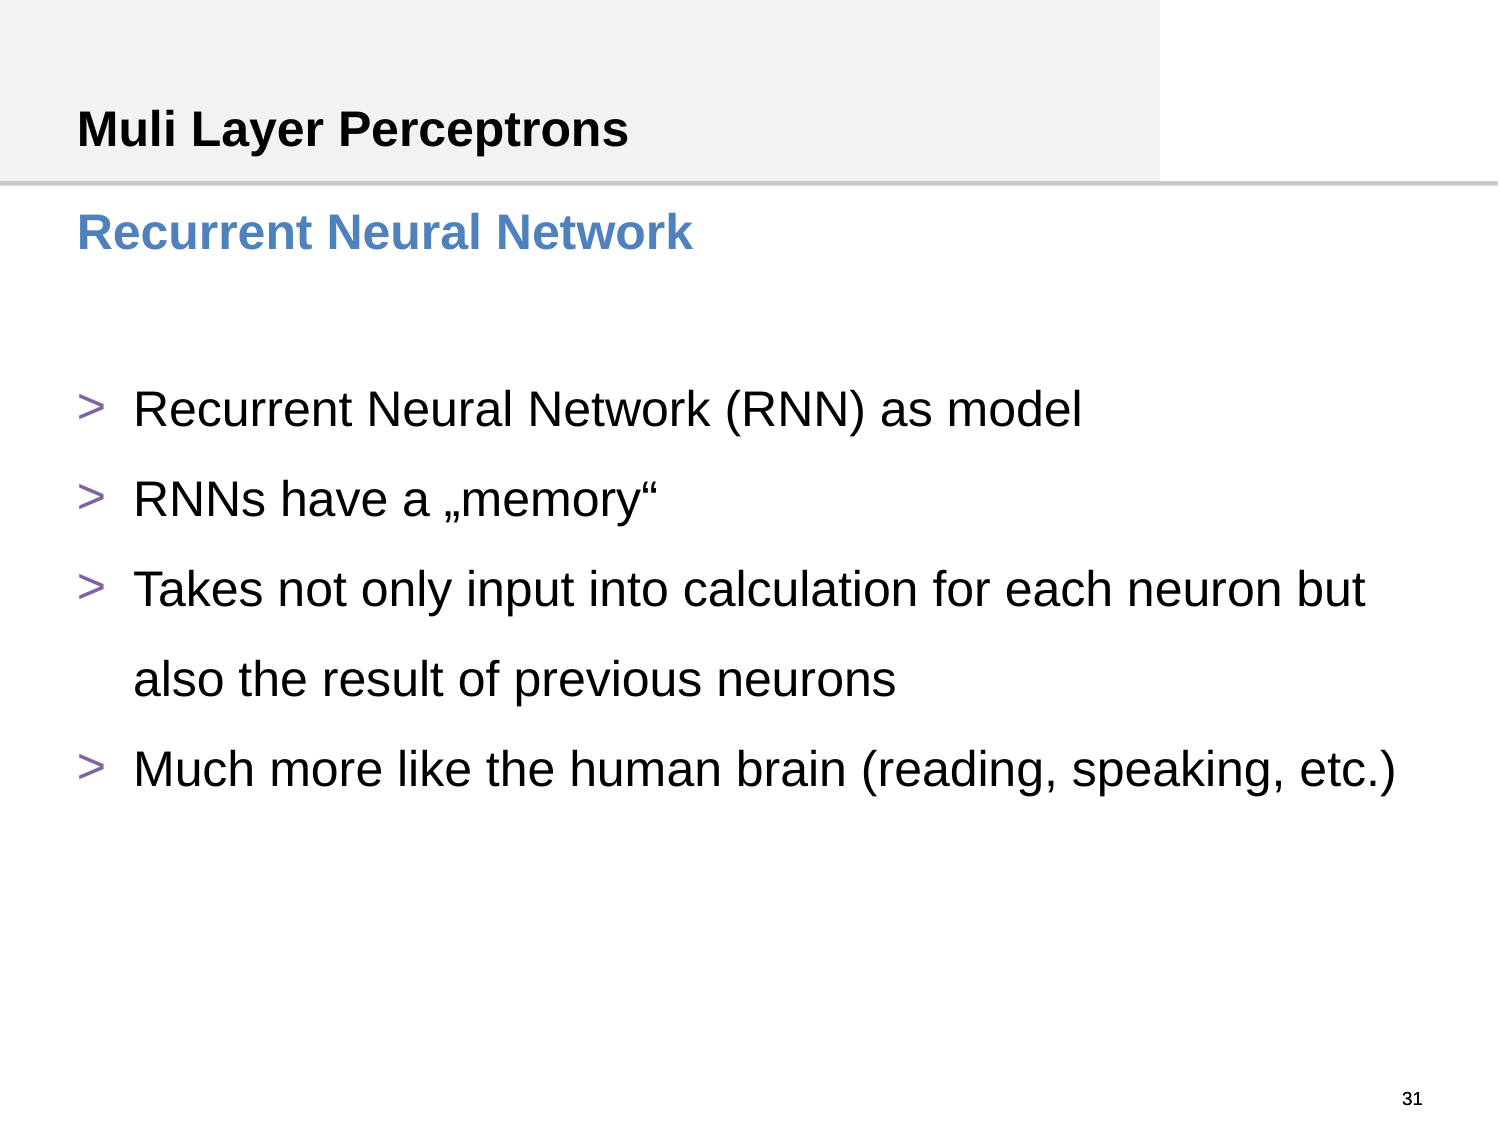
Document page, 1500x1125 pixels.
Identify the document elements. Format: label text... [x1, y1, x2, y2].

text_box Recurrent Neural Network [76, 200, 1424, 259]
text_box Recurrent Neural Network (RNN) as model RNNs have a „memory“ Takes not only input into calculation for each neuron but also the result of previous neurons Much more like the human brain (reading, speaking, etc.) [76, 346, 1424, 1044]
text_box Muli Layer Perceptrons [76, 39, 1042, 157]
